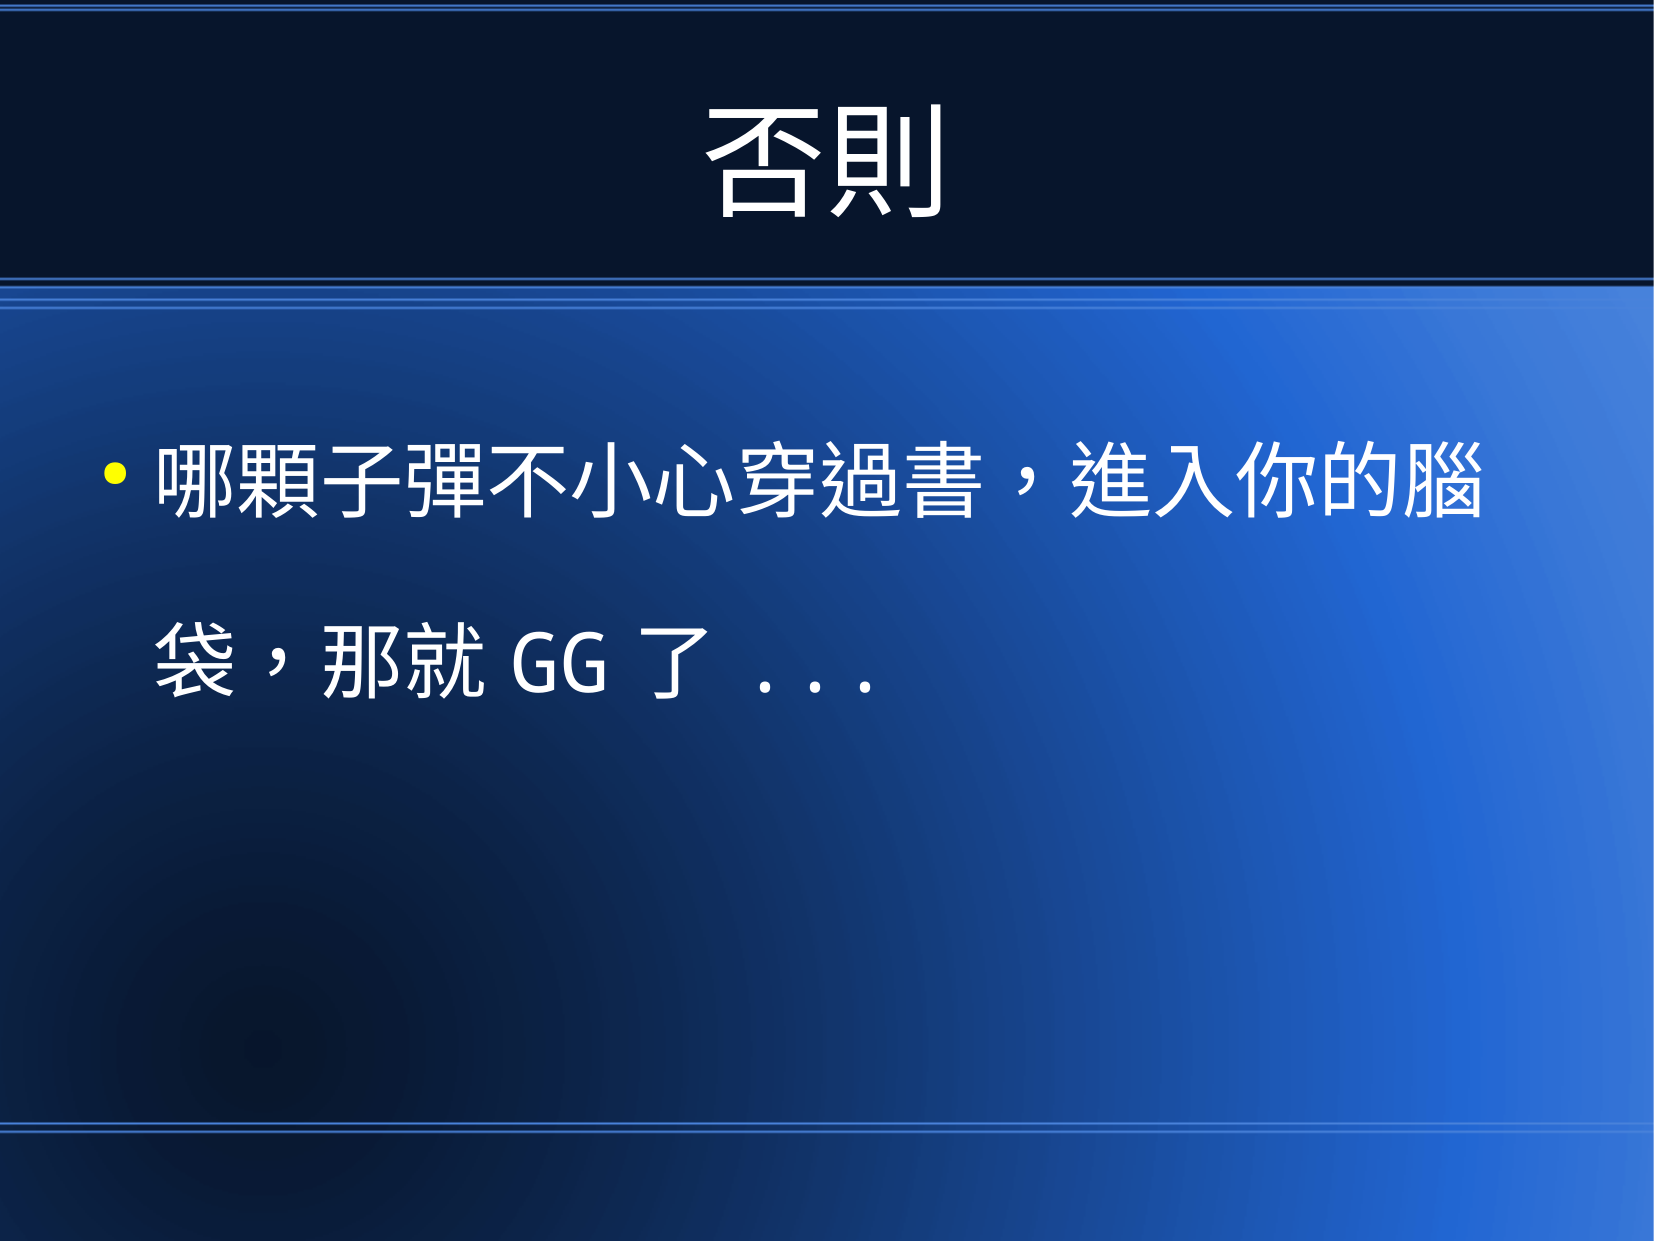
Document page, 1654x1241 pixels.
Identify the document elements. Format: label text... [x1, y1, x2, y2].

title 否則 [82, 49, 1571, 257]
list 哪顆子彈不小心穿過書，進入你的腦袋，那就GG了... [82, 355, 1571, 1241]
picture [0, 0, 1654, 1241]
